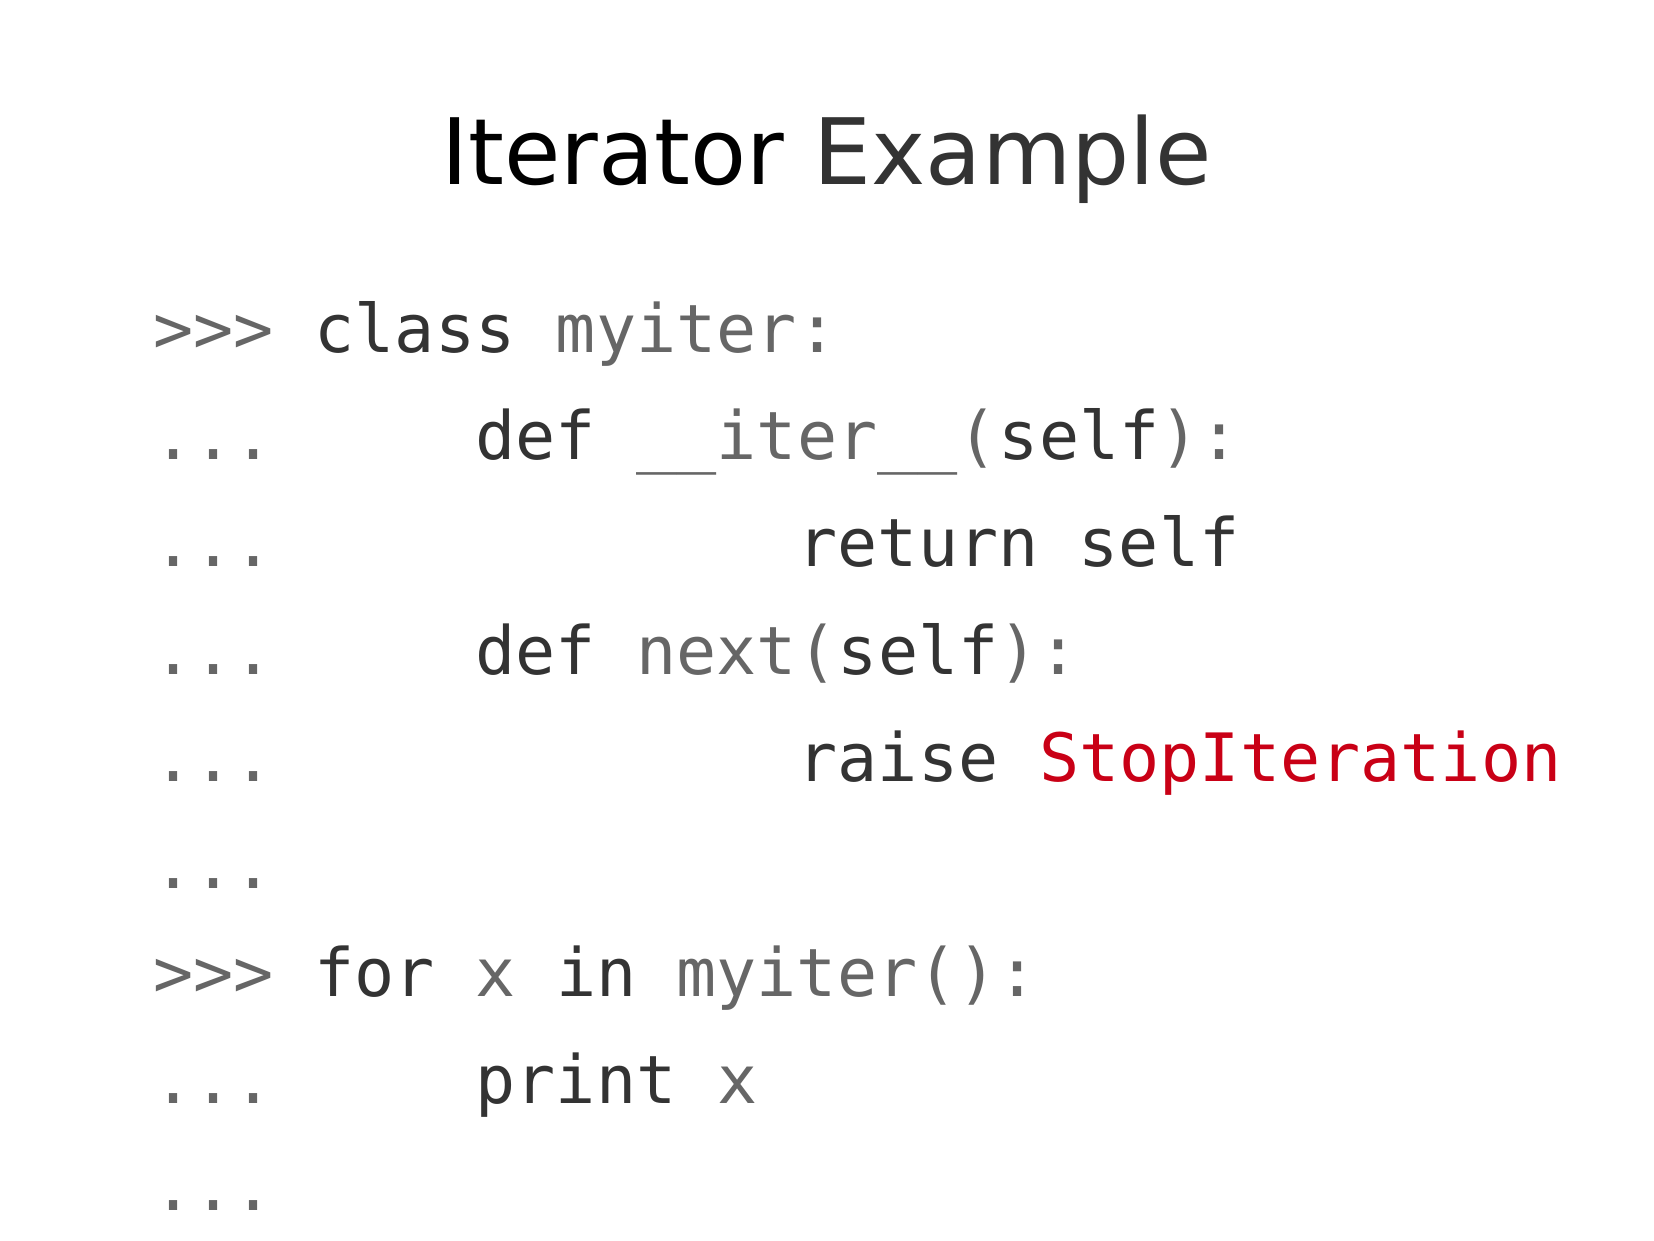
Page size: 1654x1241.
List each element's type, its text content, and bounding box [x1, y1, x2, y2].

list >>> class myiter: ... def __iter__(self): ... return self ... def next(self): ... raise StopIteration ... >>> for x in myiter(): ... print x ... [82, 290, 1571, 1109]
title Iterator Example [82, 56, 1571, 250]
